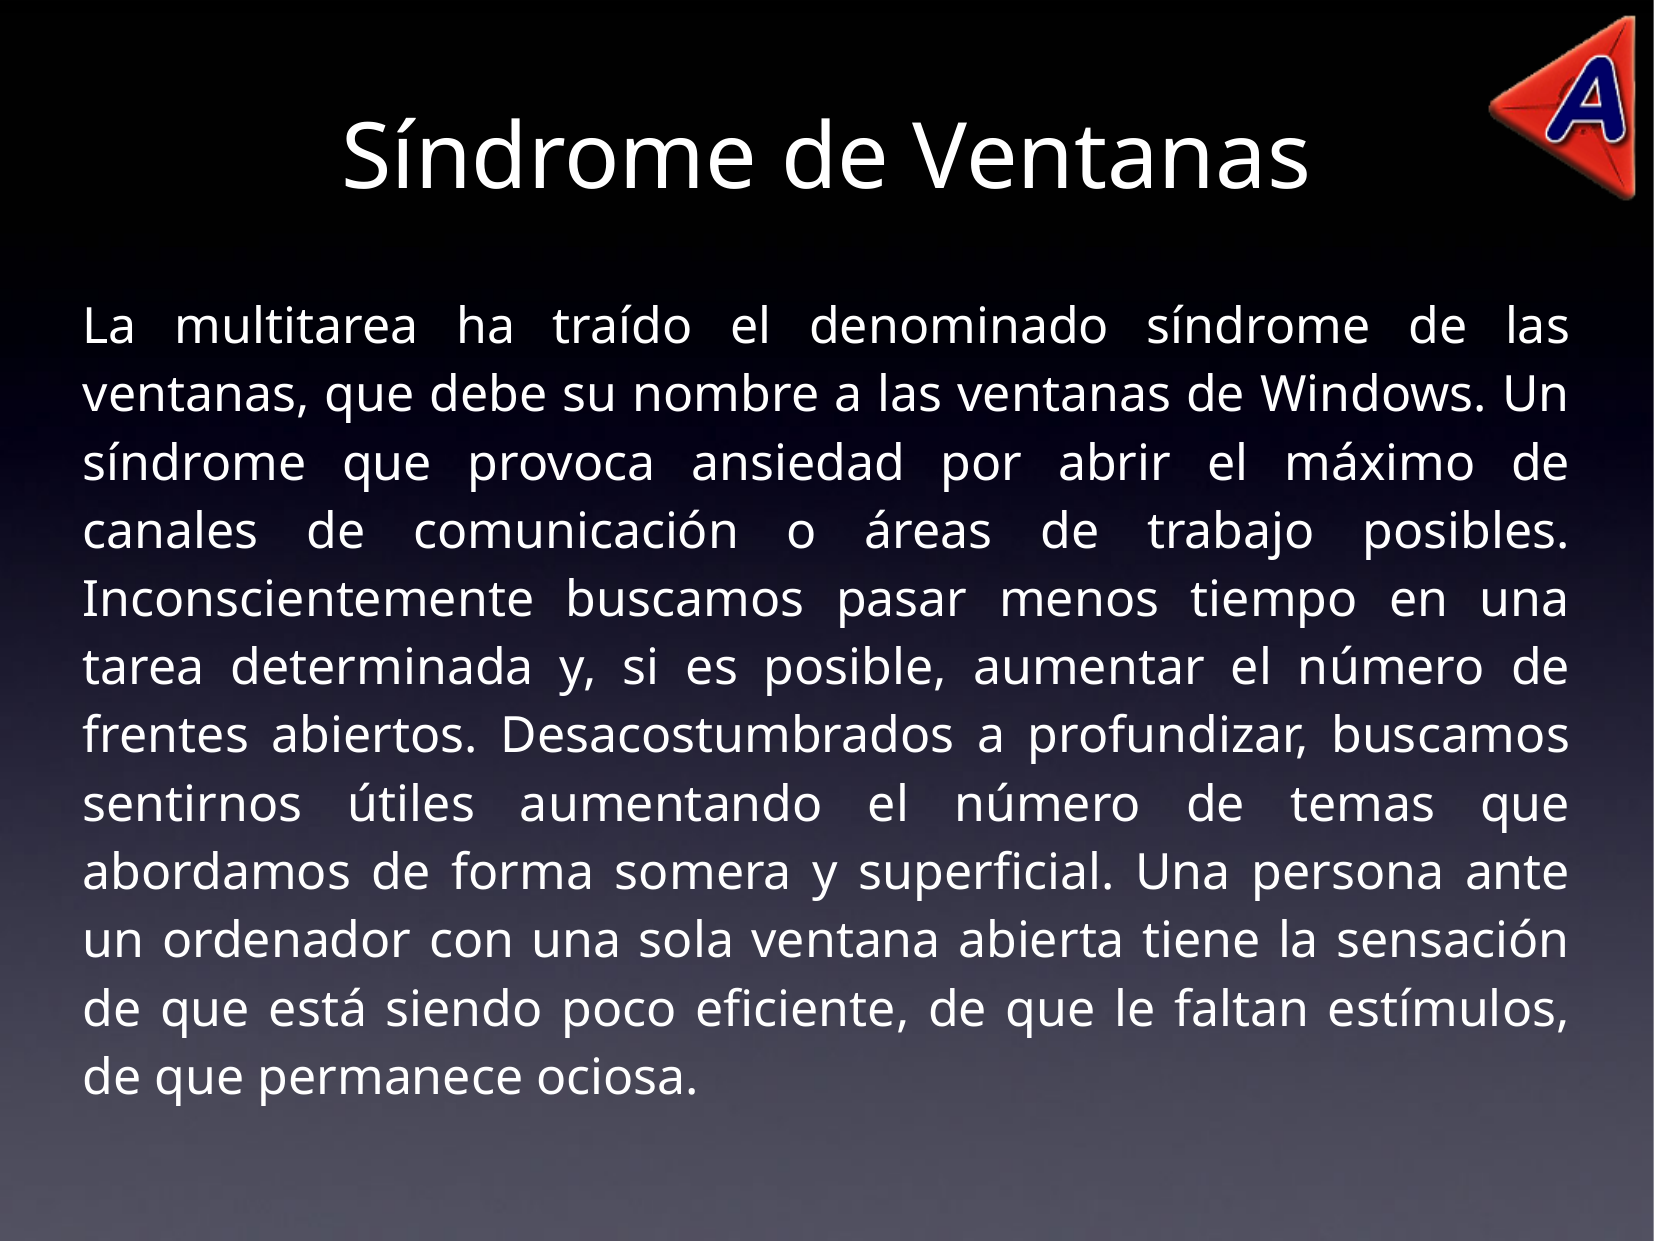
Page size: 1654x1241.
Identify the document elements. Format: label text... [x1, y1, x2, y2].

subtitle La multitarea ha traído el denominado síndrome de las ventanas, que debe su nombre a las ventanas de Windows. Un síndrome que provoca ansiedad por abrir el máximo de canales de comunicación o áreas de trabajo posibles. Inconscientemente buscamos pasar menos tiempo en una tarea determinada y, si es posible, aumentar el número de frentes abiertos. Desacostumbrados a profundizar, buscamos sentirnos útiles aumentando el número de temas que abordamos de forma somera y superficial. Una persona ante un ordenador con una sola ventana abierta tiene la sensación de que está siendo poco eficiente, de que le faltan estímulos, de que permanece ociosa. [82, 297, 1571, 1102]
title Síndrome de Ventanas [82, 56, 1571, 250]
picture [0, 0, 1654, 1241]
